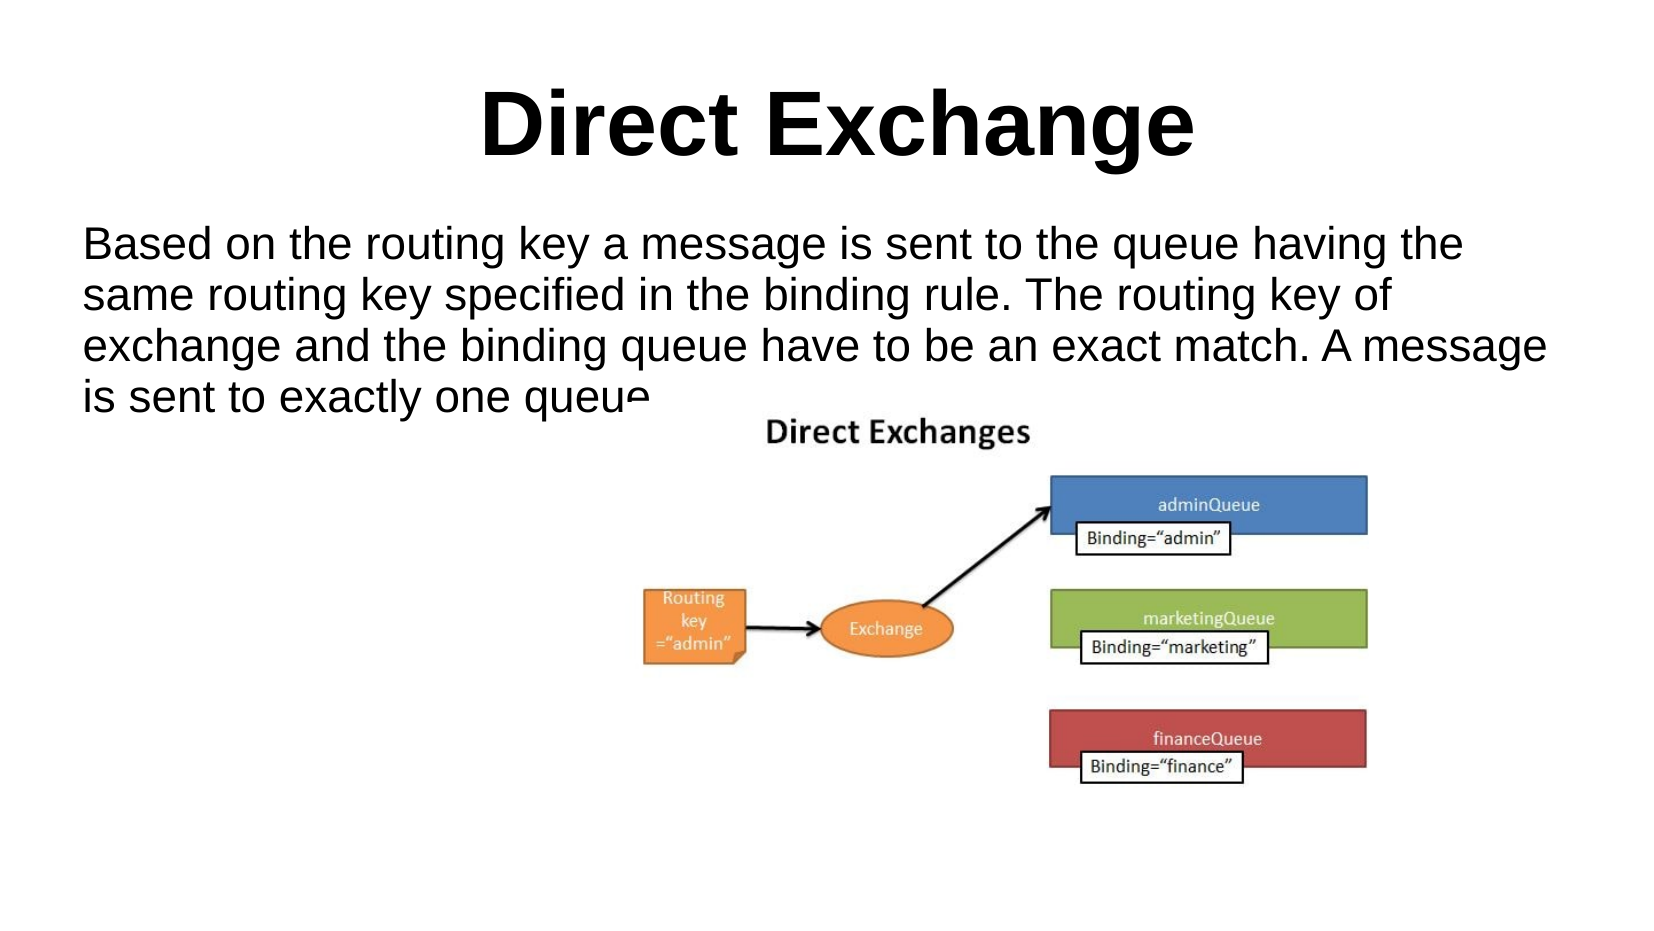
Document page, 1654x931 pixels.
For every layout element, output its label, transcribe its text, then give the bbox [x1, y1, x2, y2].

list Based on the routing key a message is sent to the queue having the same routing key specified in the binding rule. The routing key of exchange and the binding queue have to be an exact match. A message is sent to exactly one queue. [82, 217, 1571, 758]
title Direct Exchange [94, 45, 1583, 201]
picture [625, 402, 1369, 886]
